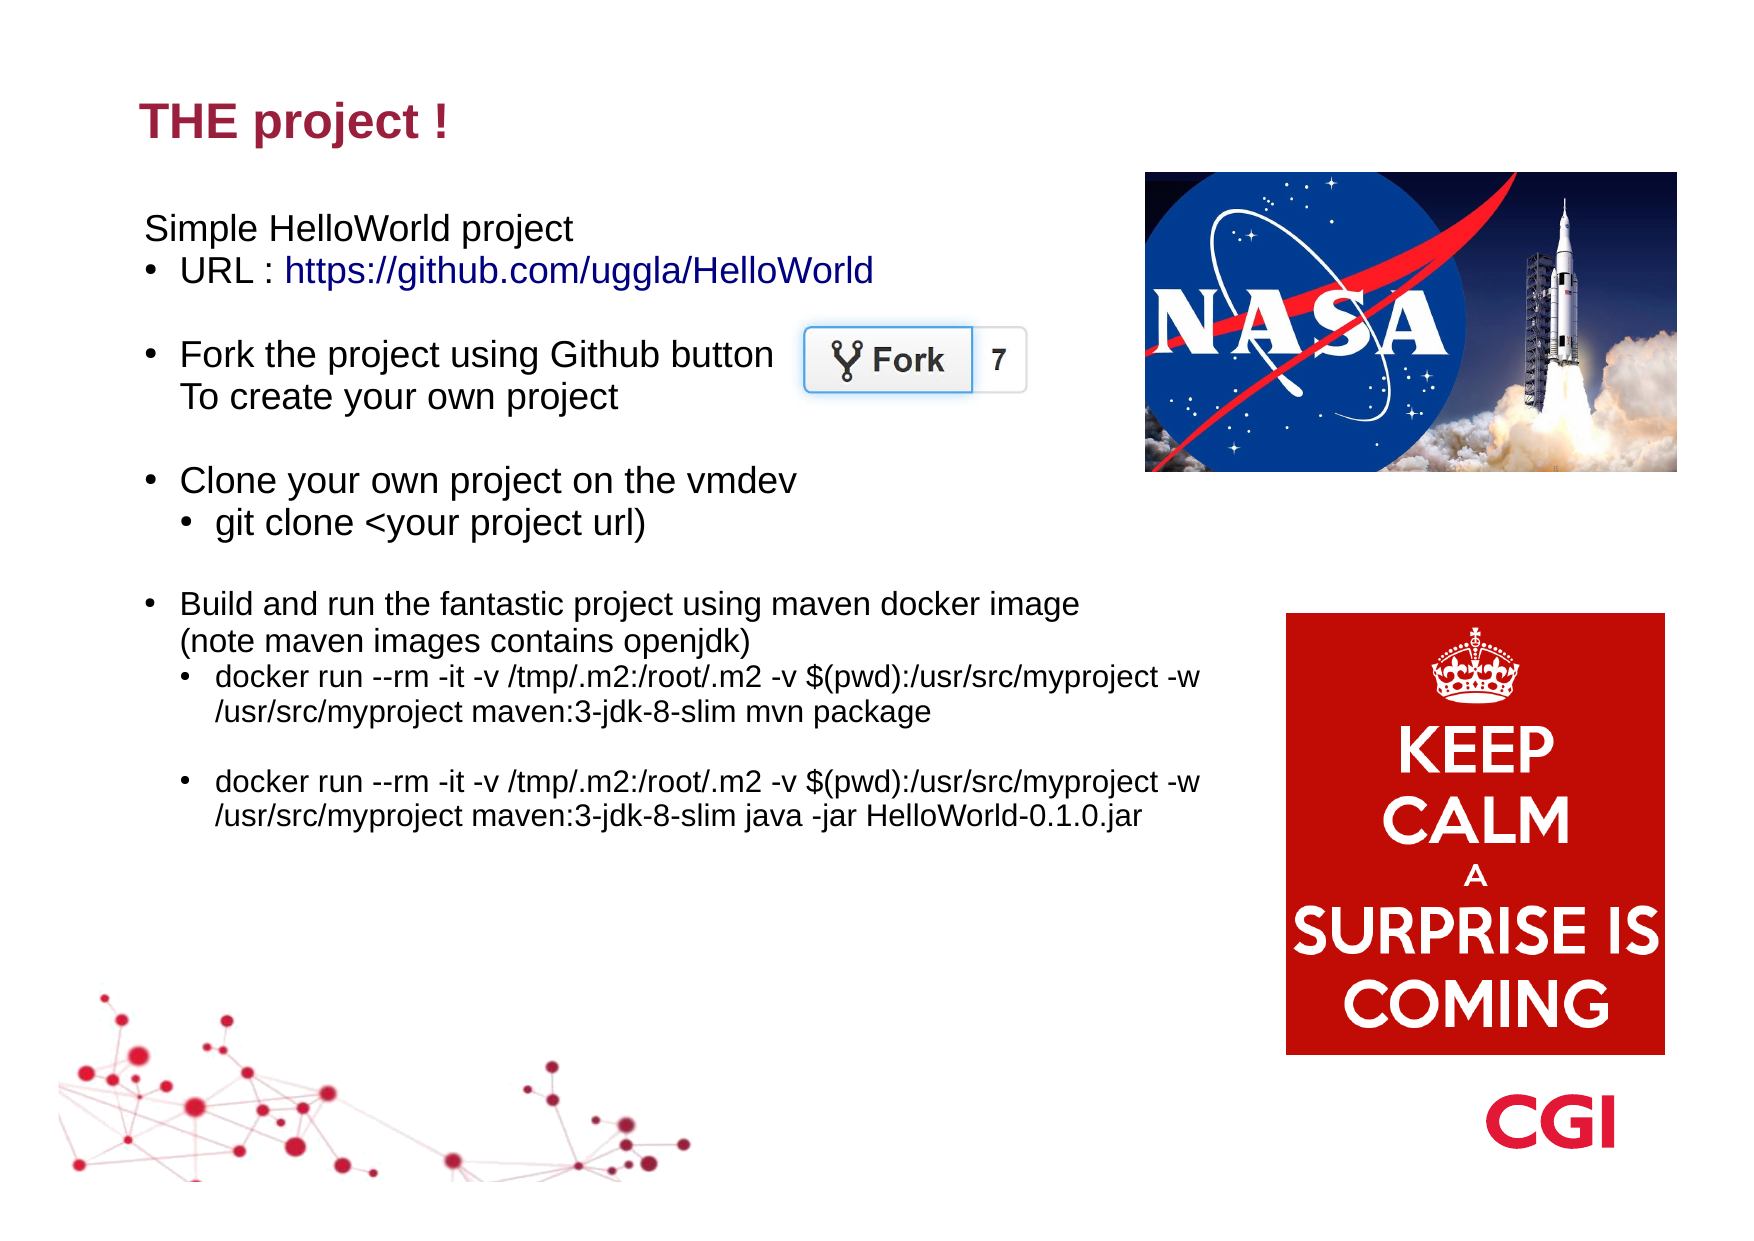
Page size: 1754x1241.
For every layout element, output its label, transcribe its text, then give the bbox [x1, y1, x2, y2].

picture [1286, 613, 1665, 1055]
picture [1145, 172, 1677, 472]
text_box THE project ! [138, 88, 1638, 200]
text_box Simple HelloWorld project URL : https://github.com/uggla/HelloWorld Fork the project using Github button To create your own project Clone your own project on the vmdev git clone <your project url) Build and run the fantastic project using maven docker image (note maven images contains openjdk) docker run --rm -it -v /tmp/.m2:/root/.m2 -v $(pwd):/usr/src/myproject -w /usr/src/myproject maven:3-jdk-8-slim mvn package docker run --rm -it -v /tmp/.m2:/root/.m2 -v $(pwd):/usr/src/myproject -w /usr/src/myproject maven:3-jdk-8-slim java -jar HelloWorld-0.1.0.jar [129, 200, 1276, 1172]
picture [790, 313, 1038, 406]
picture [58, 965, 738, 1182]
